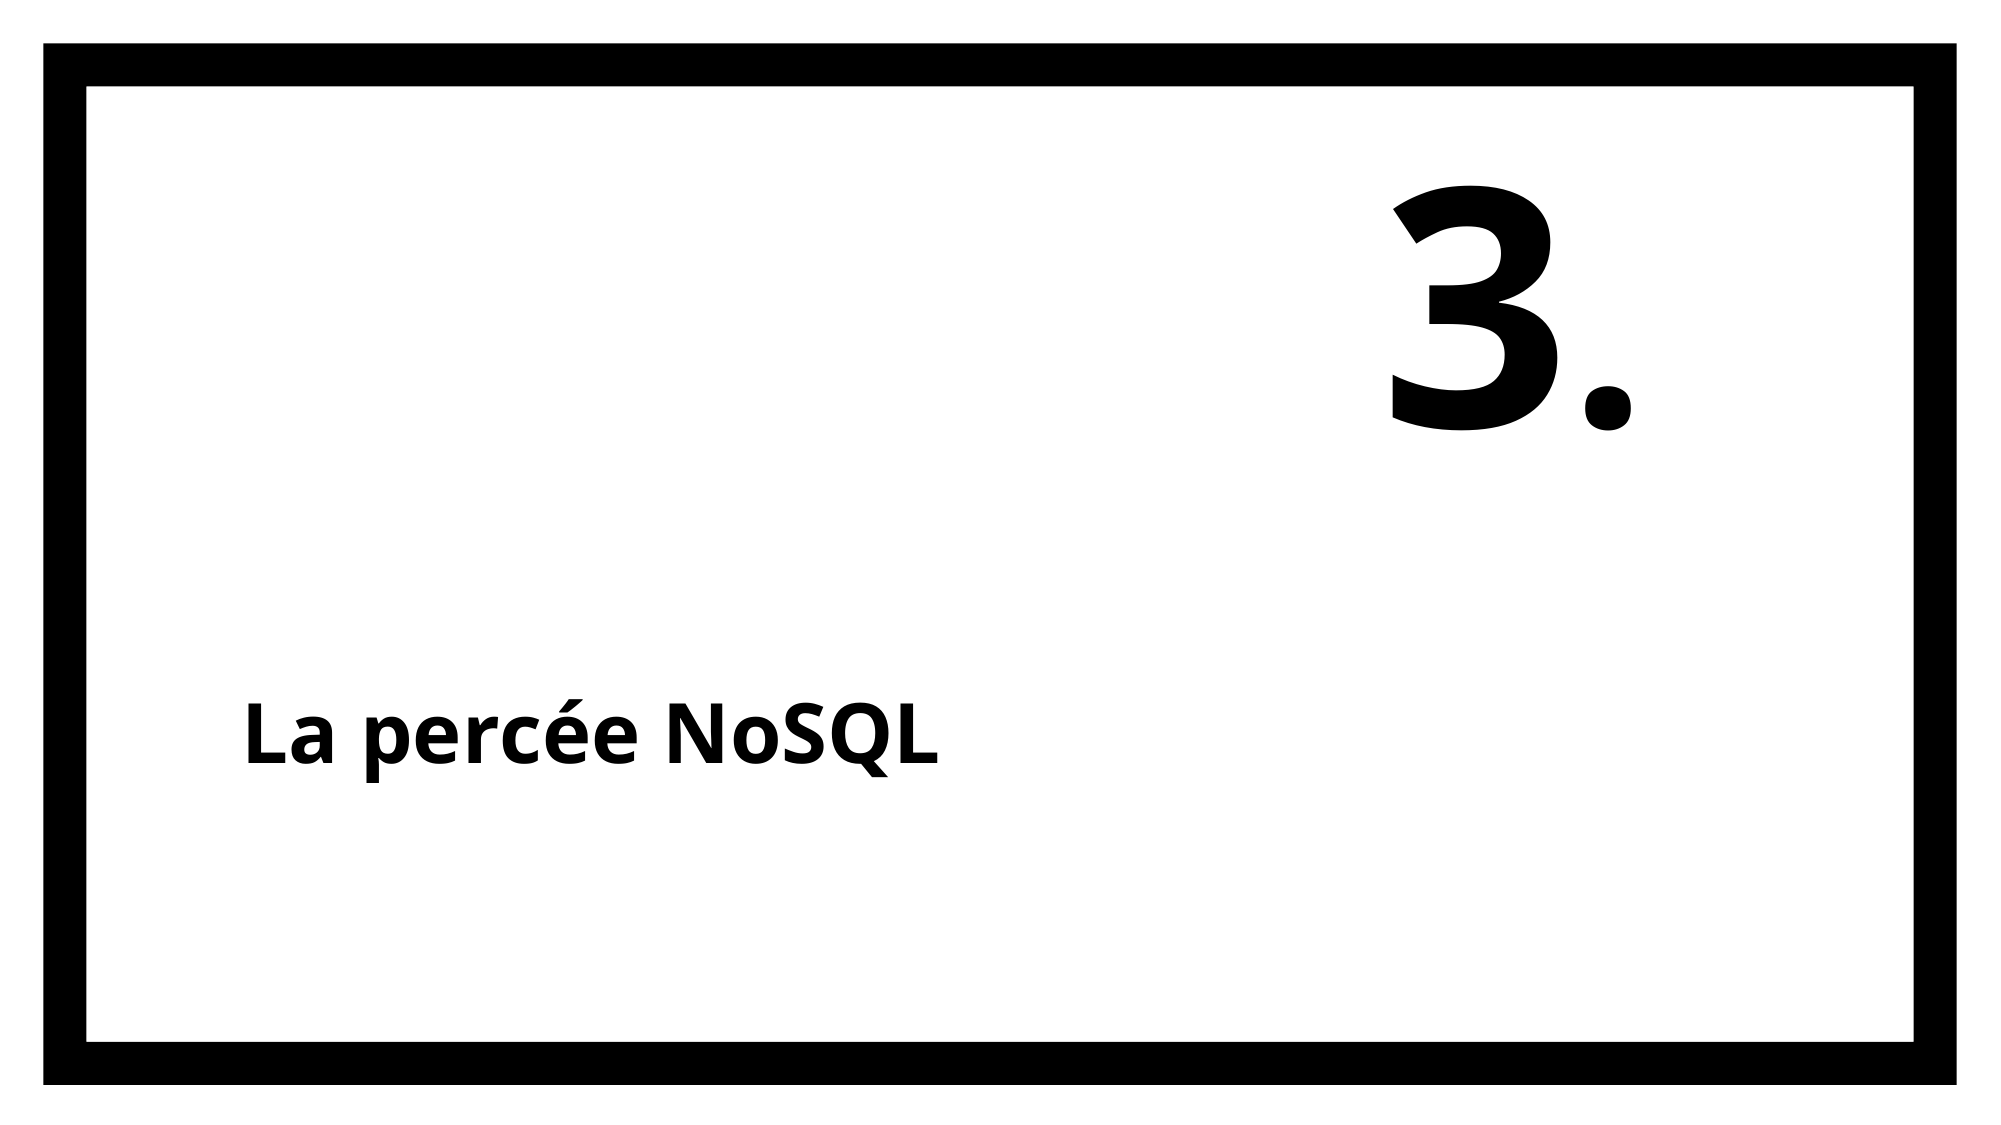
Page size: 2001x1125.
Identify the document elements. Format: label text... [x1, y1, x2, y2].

title La percée NoSQL [221, 546, 1305, 801]
text_box 3. [1360, 73, 1849, 497]
